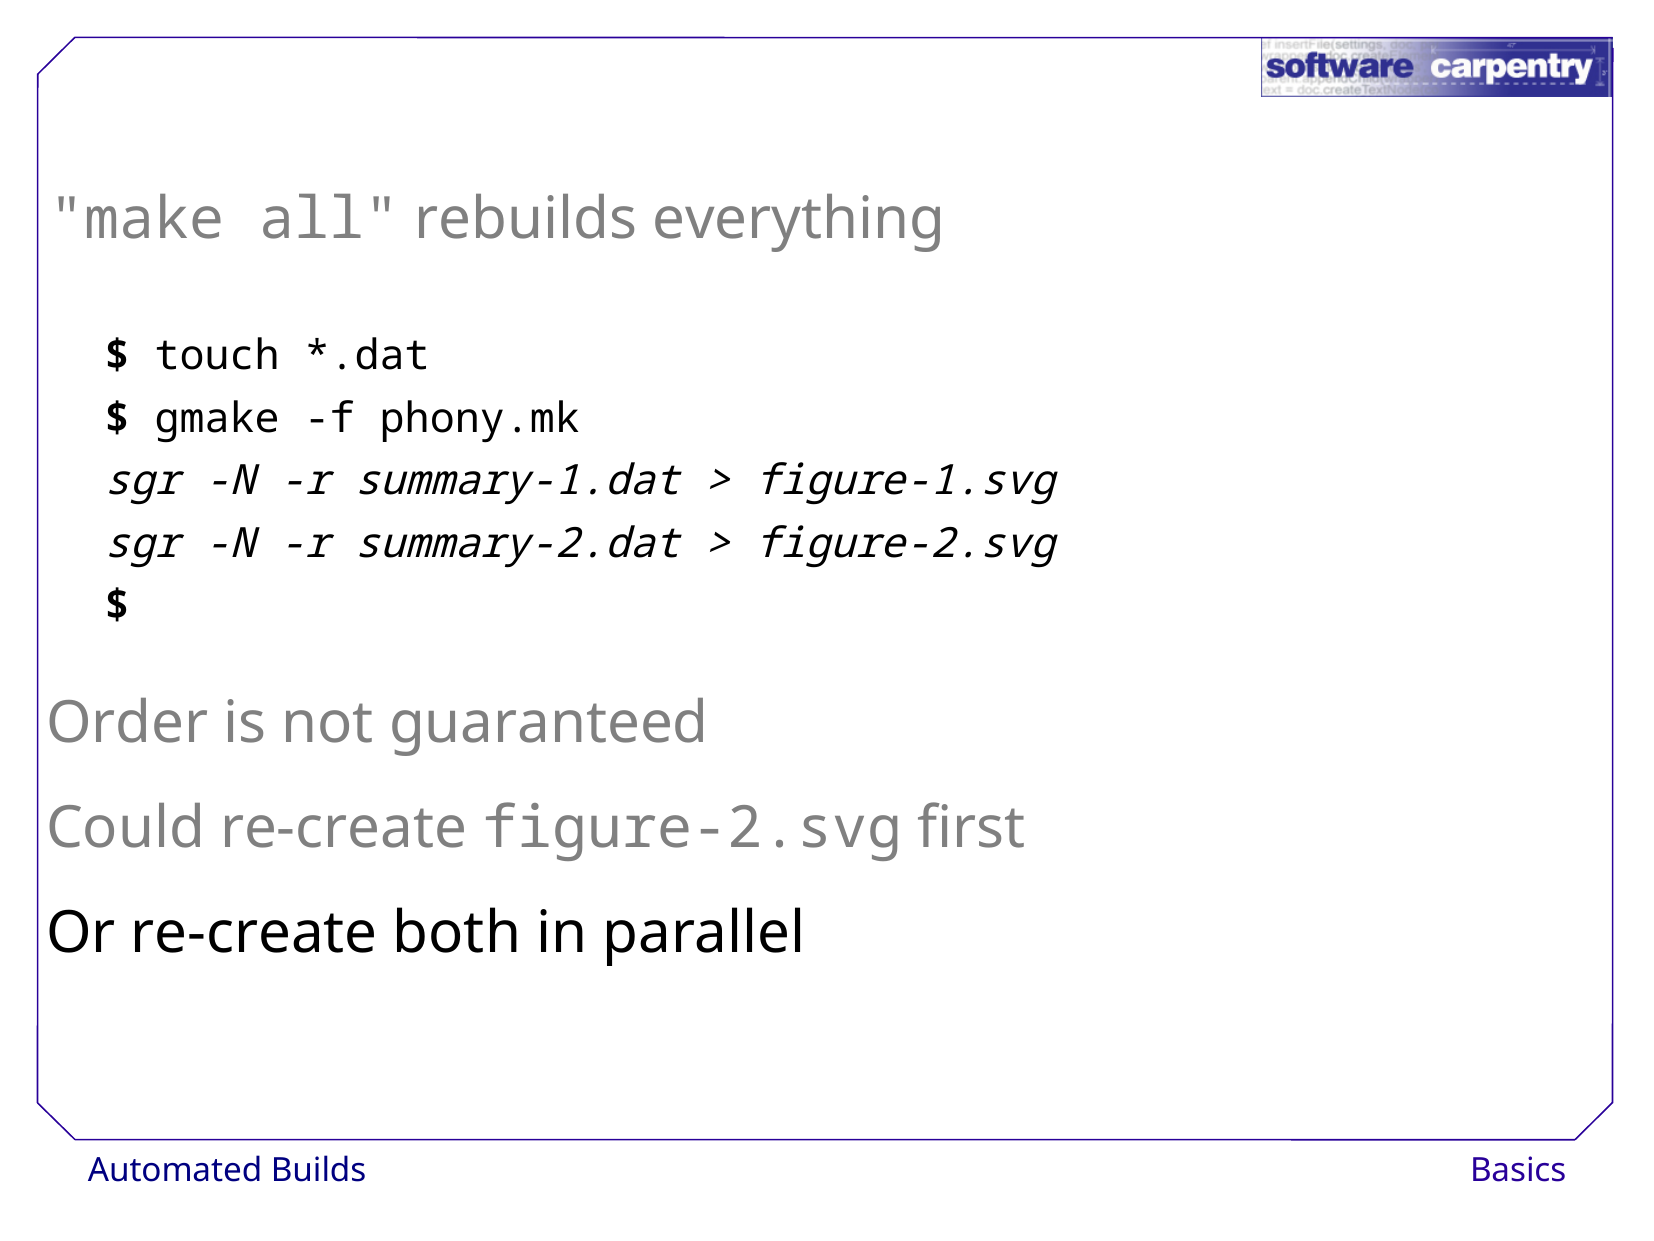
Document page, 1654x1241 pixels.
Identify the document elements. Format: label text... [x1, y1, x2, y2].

text_box $ touch *.dat $ gmake -f phony.mk sgr -N -r summary-1.dat > figure-1.svg sgr -N -r summary-2.dat > figure-2.svg $ [89, 308, 1512, 637]
text_box Order is not guaranteed Could re-create figure-2.svg first Or re-create both in parallel [31, 641, 1191, 972]
picture [1261, 39, 1613, 97]
text_box "make all" rebuilds everything [35, 138, 1111, 259]
